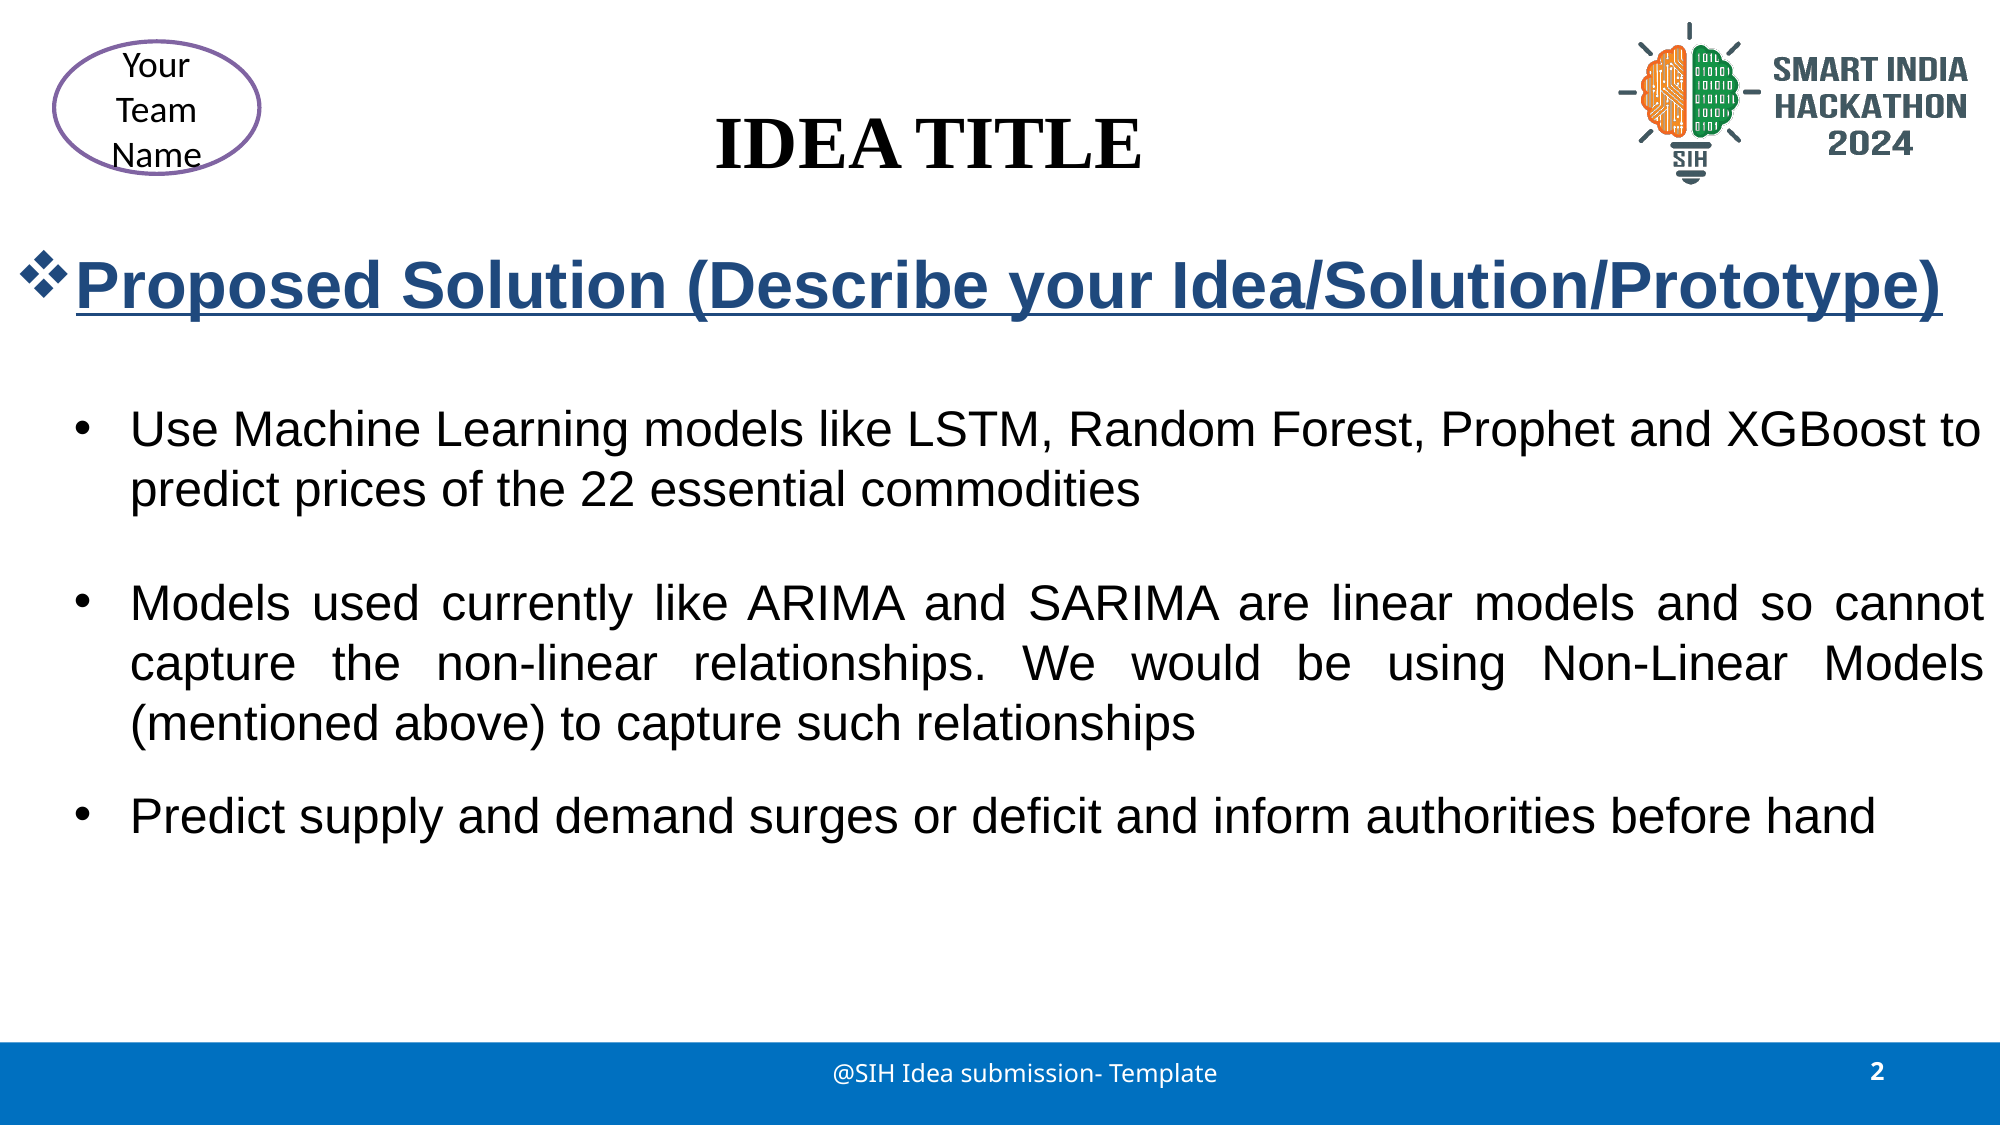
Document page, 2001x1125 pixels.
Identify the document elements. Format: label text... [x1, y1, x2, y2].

title IDEA TITLE [30, 0, 1830, 188]
text_box Your Team Name [54, 41, 260, 174]
footer @SIH Idea submission- Template [762, 1042, 1289, 1103]
picture [1608, 13, 1977, 202]
text_box Proposed Solution (Describe your Idea/Solution/Prototype) Use Machine Learning models like LSTM, Random Forest, Prophet and XGBoost to predict prices of the 22 essential commodities Models used currently like ARIMA and SARIMA are linear models and so cannot capture the non-linear relationships. We would be using Non-Linear Models (mentioned above) to capture such relationships Predict supply and demand surges or deficit and inform authorities before hand [0, 234, 2000, 852]
slide_number <number> [1433, 1042, 1900, 1103]
text_box [0, 1042, 2000, 1125]
